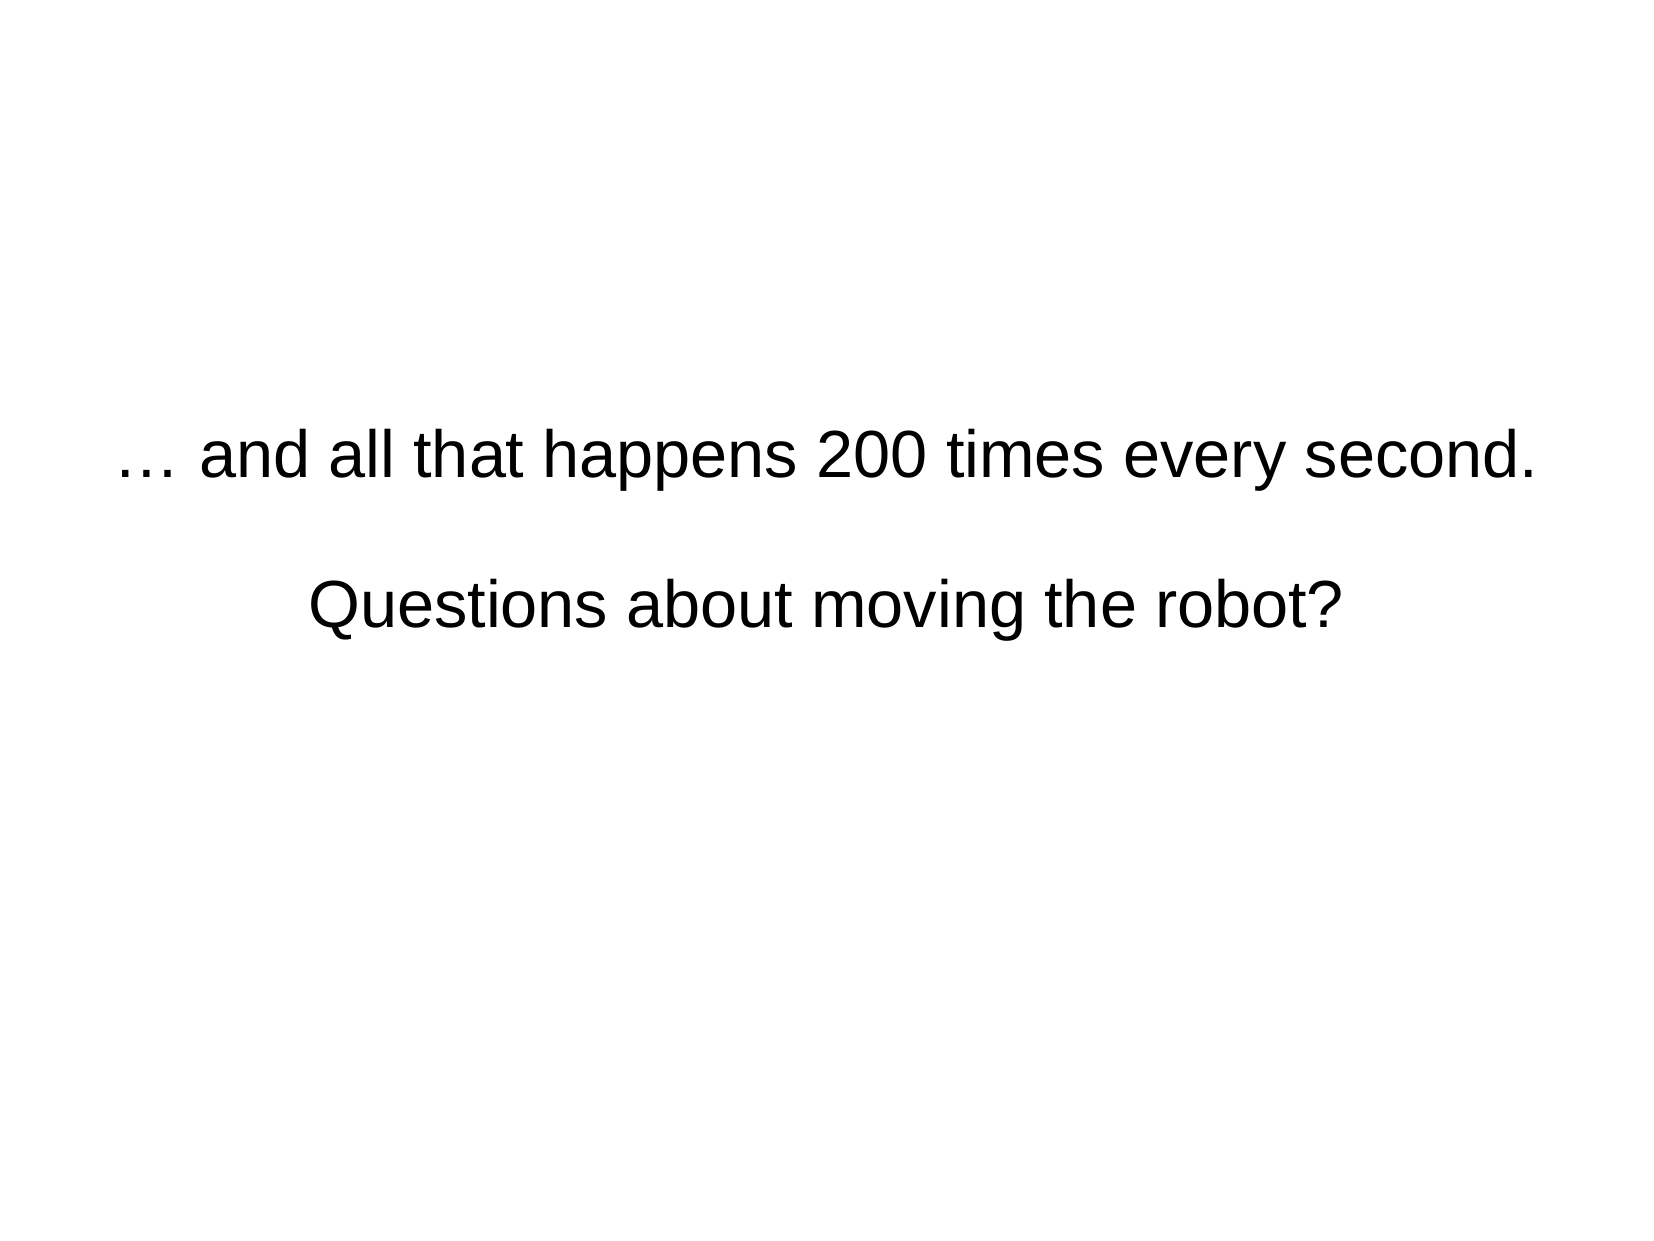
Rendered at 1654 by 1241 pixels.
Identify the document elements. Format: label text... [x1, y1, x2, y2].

subtitle … and all that happens 200 times every second. Questions about moving the robot? [82, 49, 1571, 1010]
